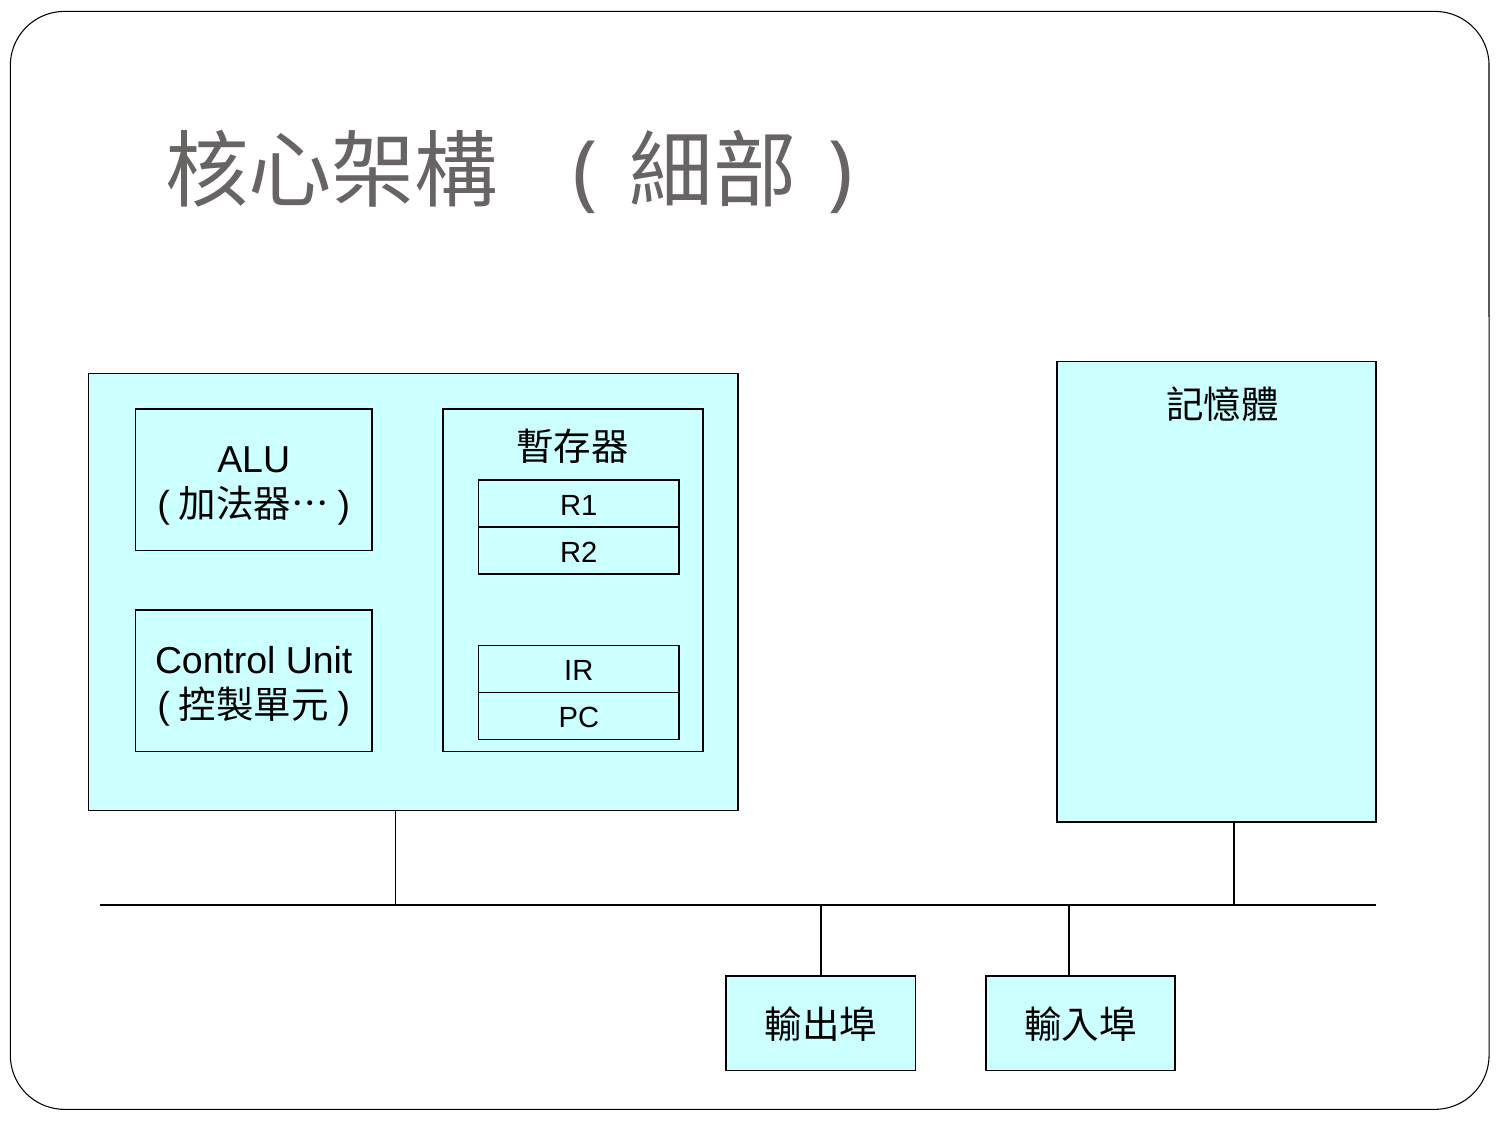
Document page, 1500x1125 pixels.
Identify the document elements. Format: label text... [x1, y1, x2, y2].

text_box Control Unit (控製單元) [135, 609, 372, 752]
text_box R2 [478, 527, 680, 575]
text_box 暫存器 [442, 408, 703, 752]
title 核心架構 (細部) [150, 44, 1426, 233]
text_box PC [478, 693, 680, 740]
text_box [1057, 361, 1377, 823]
text_box 輸出埠 [726, 976, 916, 1071]
text_box 輸入埠 [986, 976, 1176, 1071]
text_box IR [478, 645, 680, 693]
text_box [88, 373, 739, 811]
text_box R1 [478, 479, 680, 527]
text_box 記憶體 [1151, 373, 1294, 434]
text_box ALU (加法器…) [135, 408, 372, 551]
